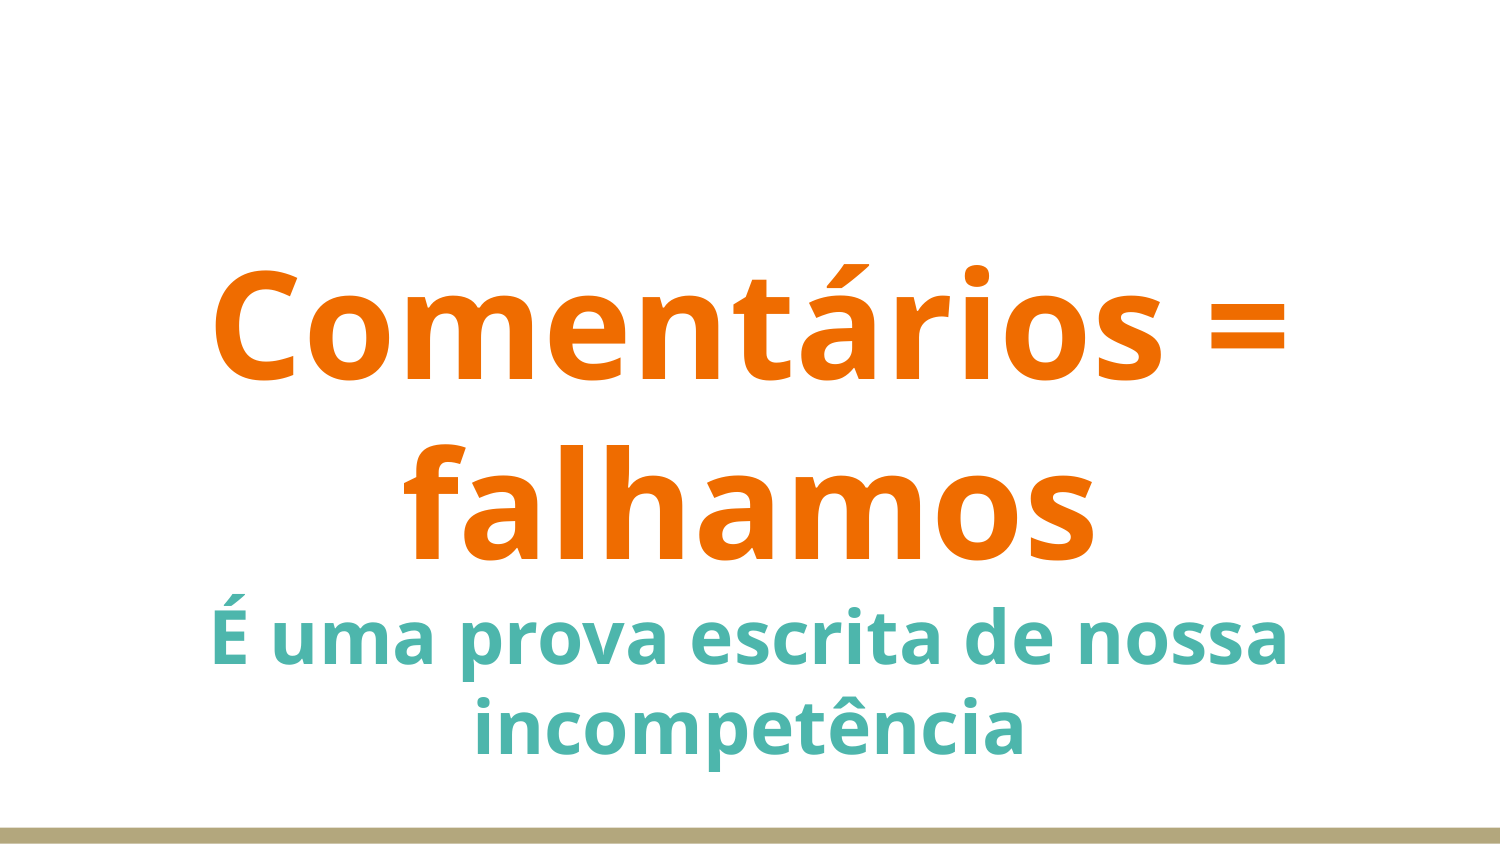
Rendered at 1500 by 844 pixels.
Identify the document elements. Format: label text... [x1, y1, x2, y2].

title Comentários = falhamos É uma prova escrita de nossa incompetência [51, 214, 1449, 693]
